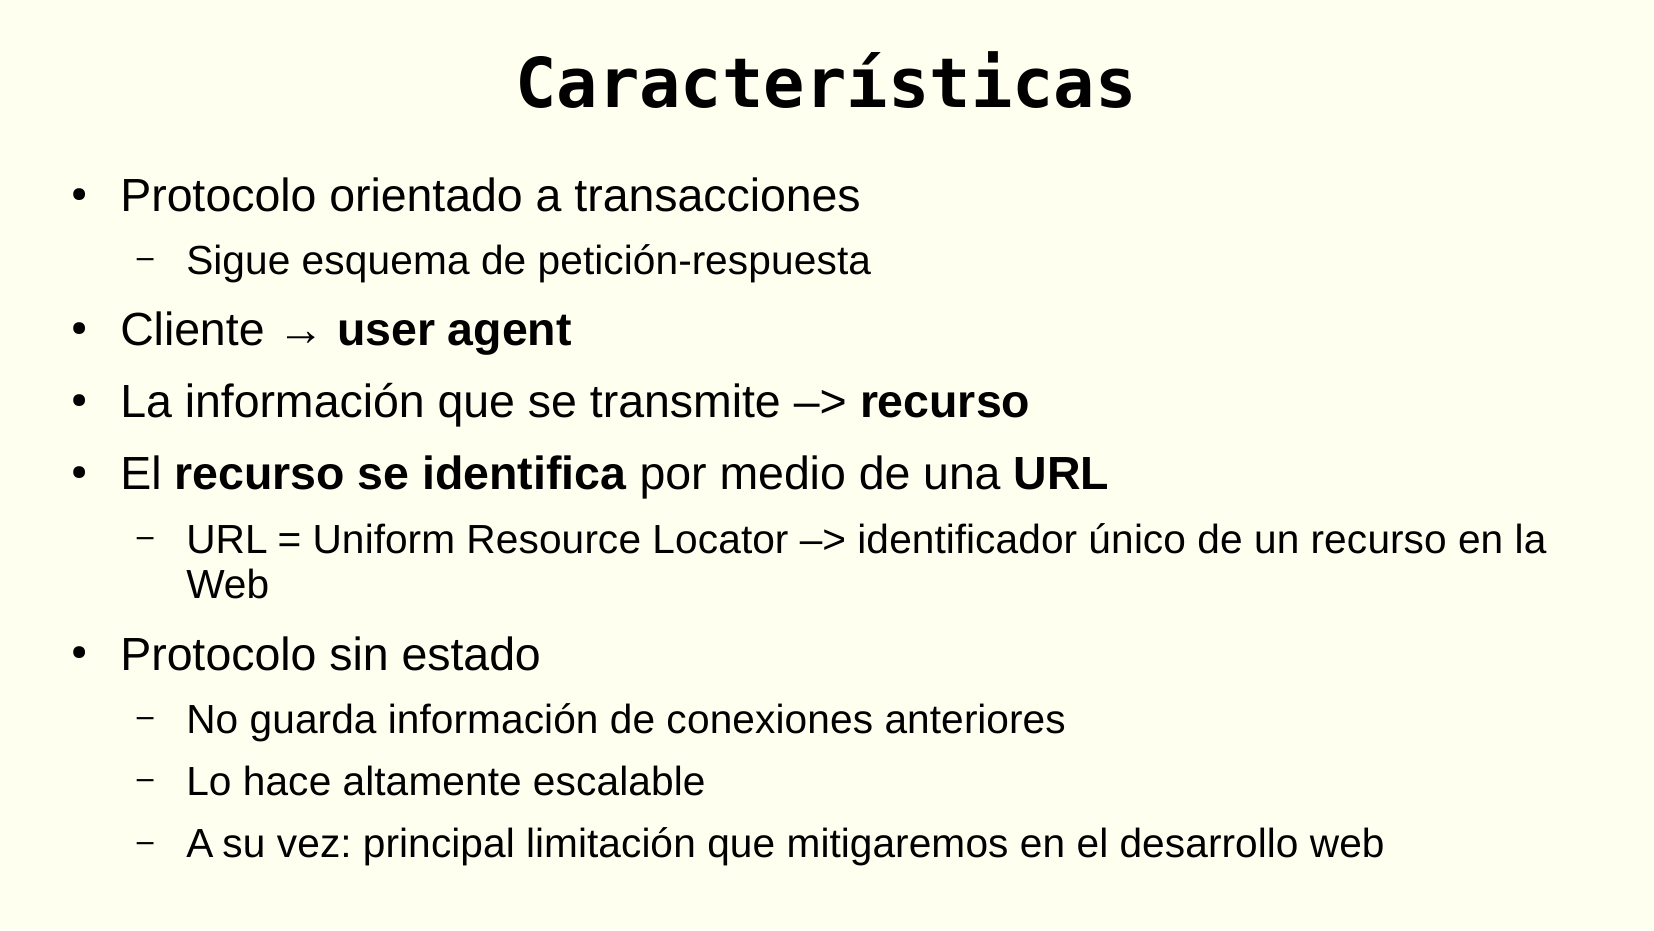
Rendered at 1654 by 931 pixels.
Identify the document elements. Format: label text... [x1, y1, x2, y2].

title Características [82, 6, 1571, 162]
list Protocolo orientado a transacciones Sigue esquema de petición-respuesta Cliente → user agent La información que se transmite –> recurso El recurso se identifica por medio de una URL URL = Uniform Resource Locator –> identificador único de un recurso en la Web Protocolo sin estado No guarda información de conexiones anteriores Lo hace altamente escalable A su vez: principal limitación que mitigaremos en el desarrollo web [54, 169, 1594, 871]
